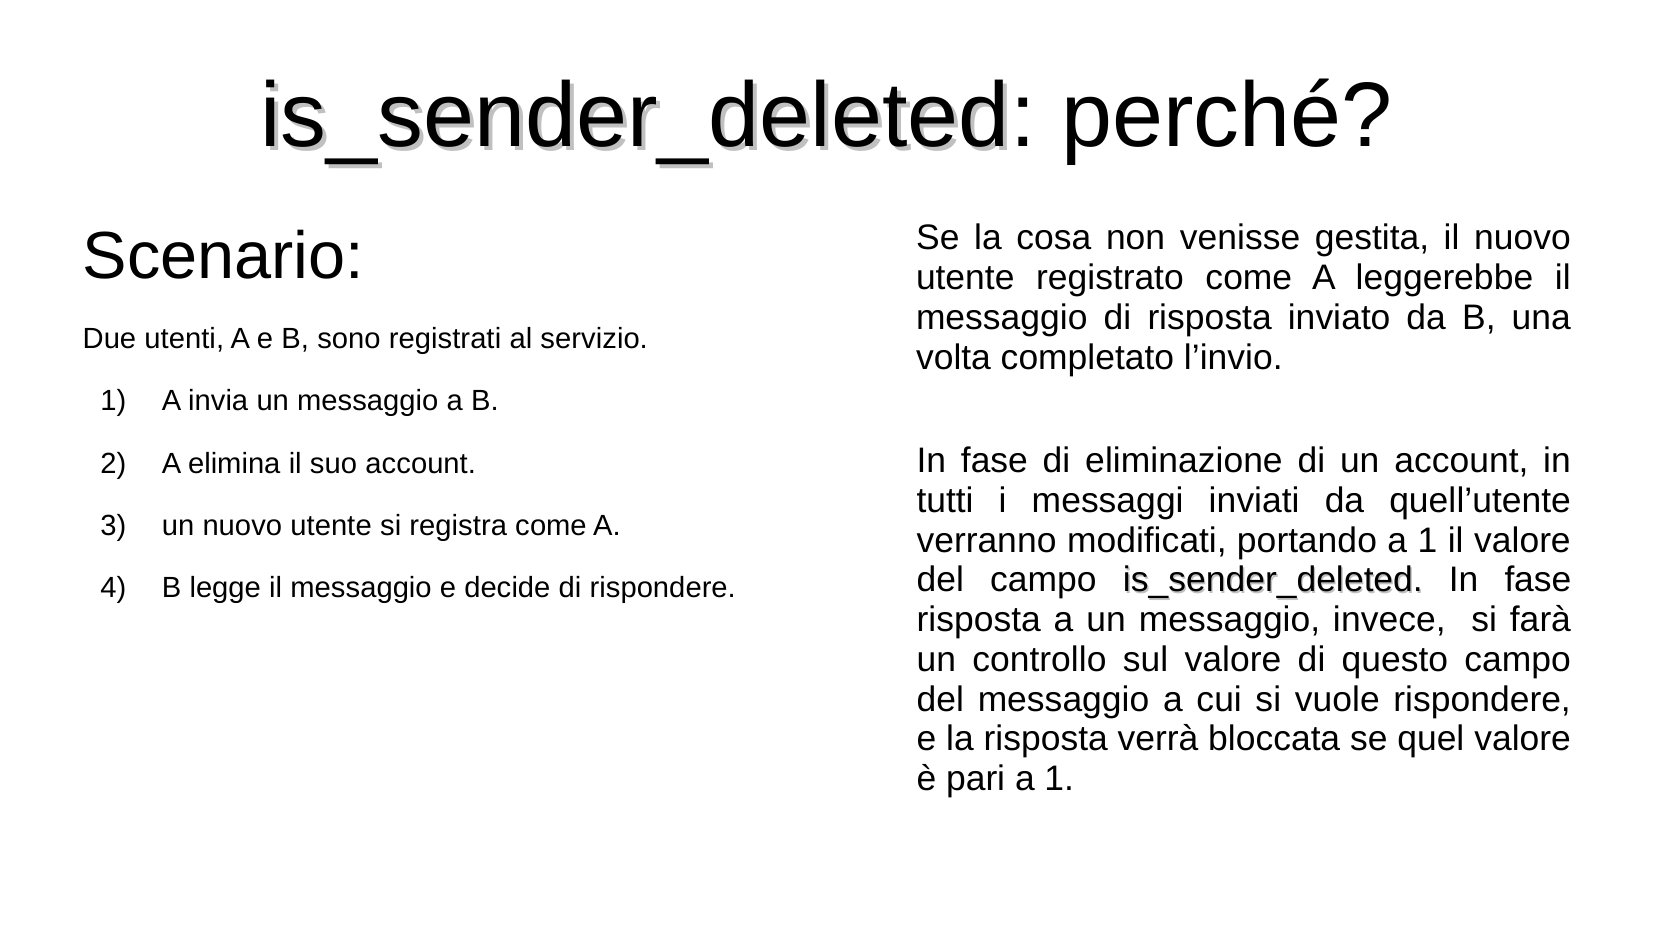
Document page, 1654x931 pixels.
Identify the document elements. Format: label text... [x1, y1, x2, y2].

list Scenario: Due utenti, A e B, sono registrati al servizio. A invia un messaggio a B. A elimina il suo account. un nuovo utente si registra come A. B legge il messaggio e decide di rispondere. [82, 217, 809, 758]
list In fase di eliminazione di un account, in tutti i messaggi inviati da quell’utente verranno modificati, portando a 1 il valore del campo is_sender_deleted. In fase risposta a un messaggio, invece, si farà un controllo sul valore di questo campo del messaggio a cui si vuole rispondere, e la risposta verrà bloccata se quel valore è pari a 1. [845, 440, 1572, 815]
title is_sender_deleted: perché? [82, 37, 1571, 193]
list Se la cosa non venisse gestita, il nuovo utente registrato come A leggerebbe il messaggio di risposta inviato da B, una volta completato l’invio. [845, 217, 1572, 440]
